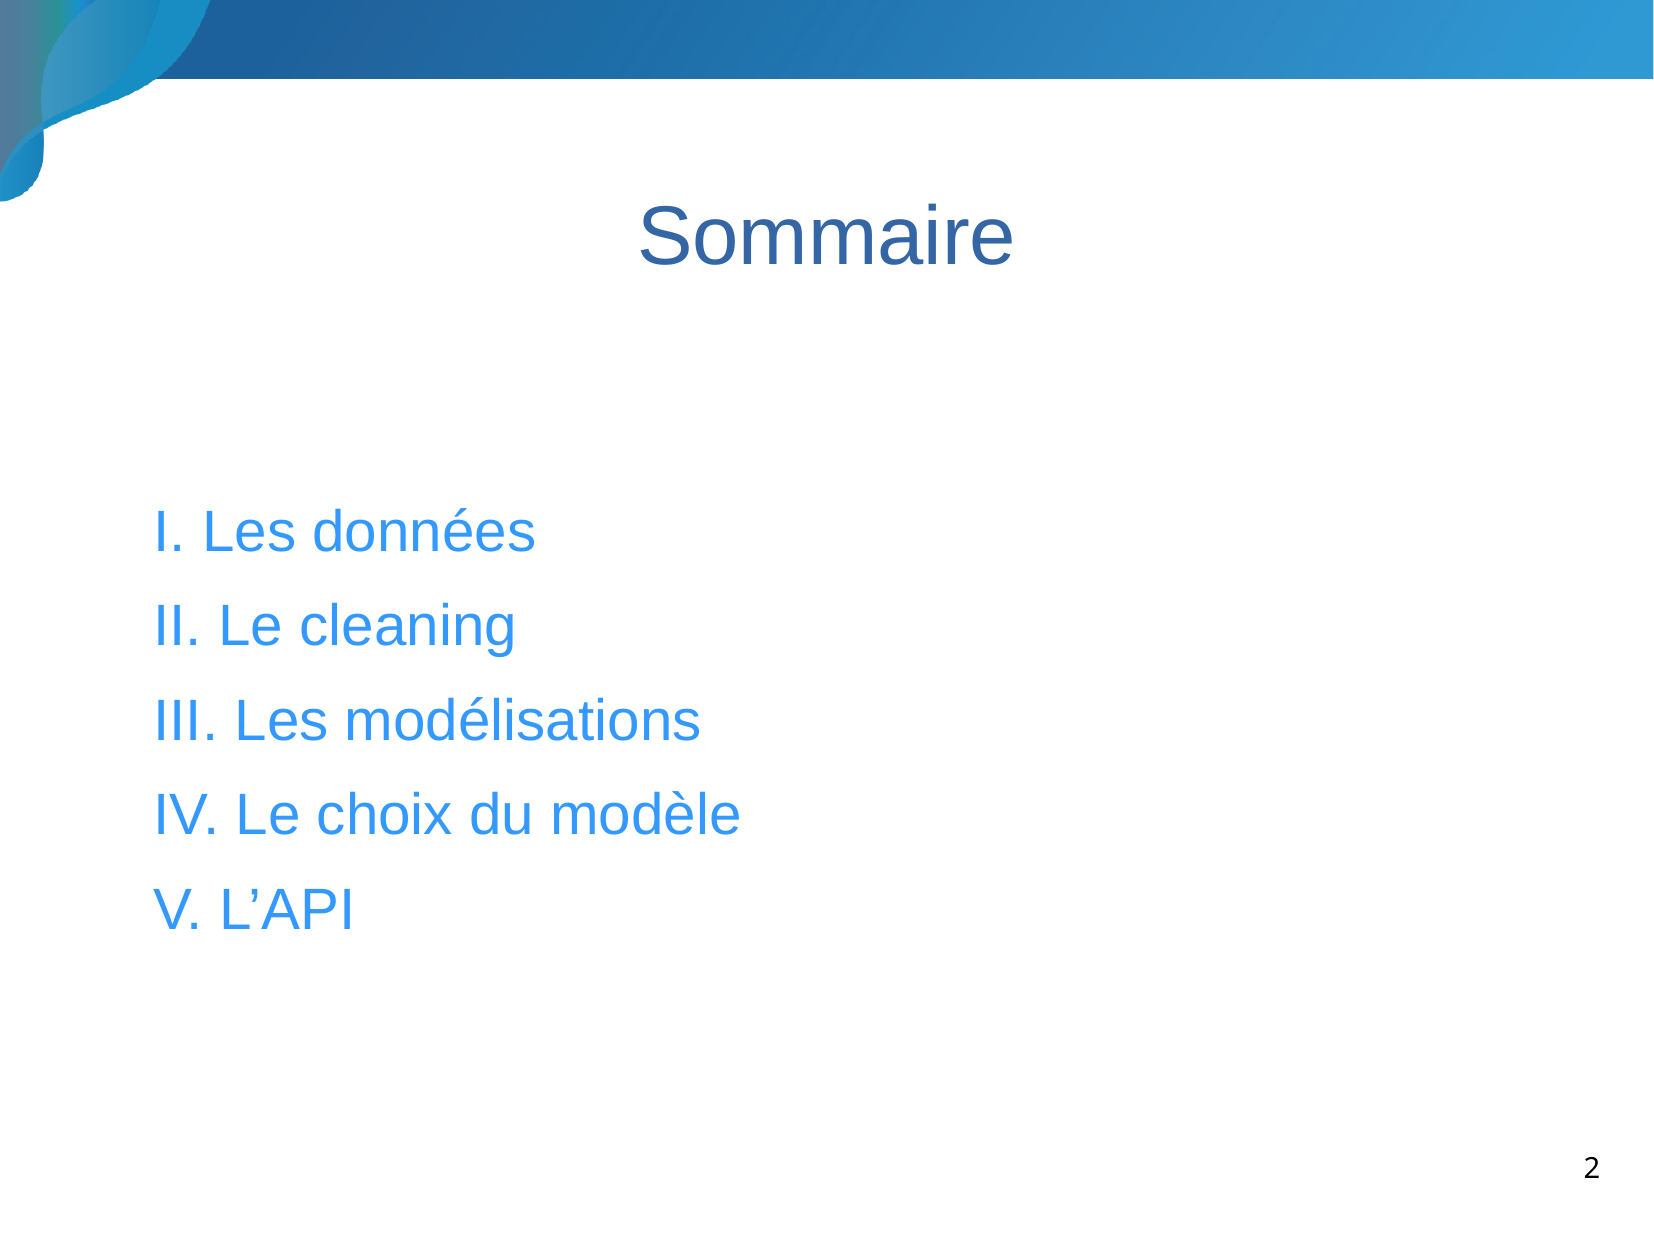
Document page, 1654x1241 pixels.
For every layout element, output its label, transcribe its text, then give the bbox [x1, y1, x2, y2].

list I. Les données II. Le cleaning III. Les modélisations IV. Le choix du modèle V. L’API [82, 420, 1571, 1021]
picture [0, 0, 1654, 1241]
title Sommaire [82, 139, 1571, 332]
